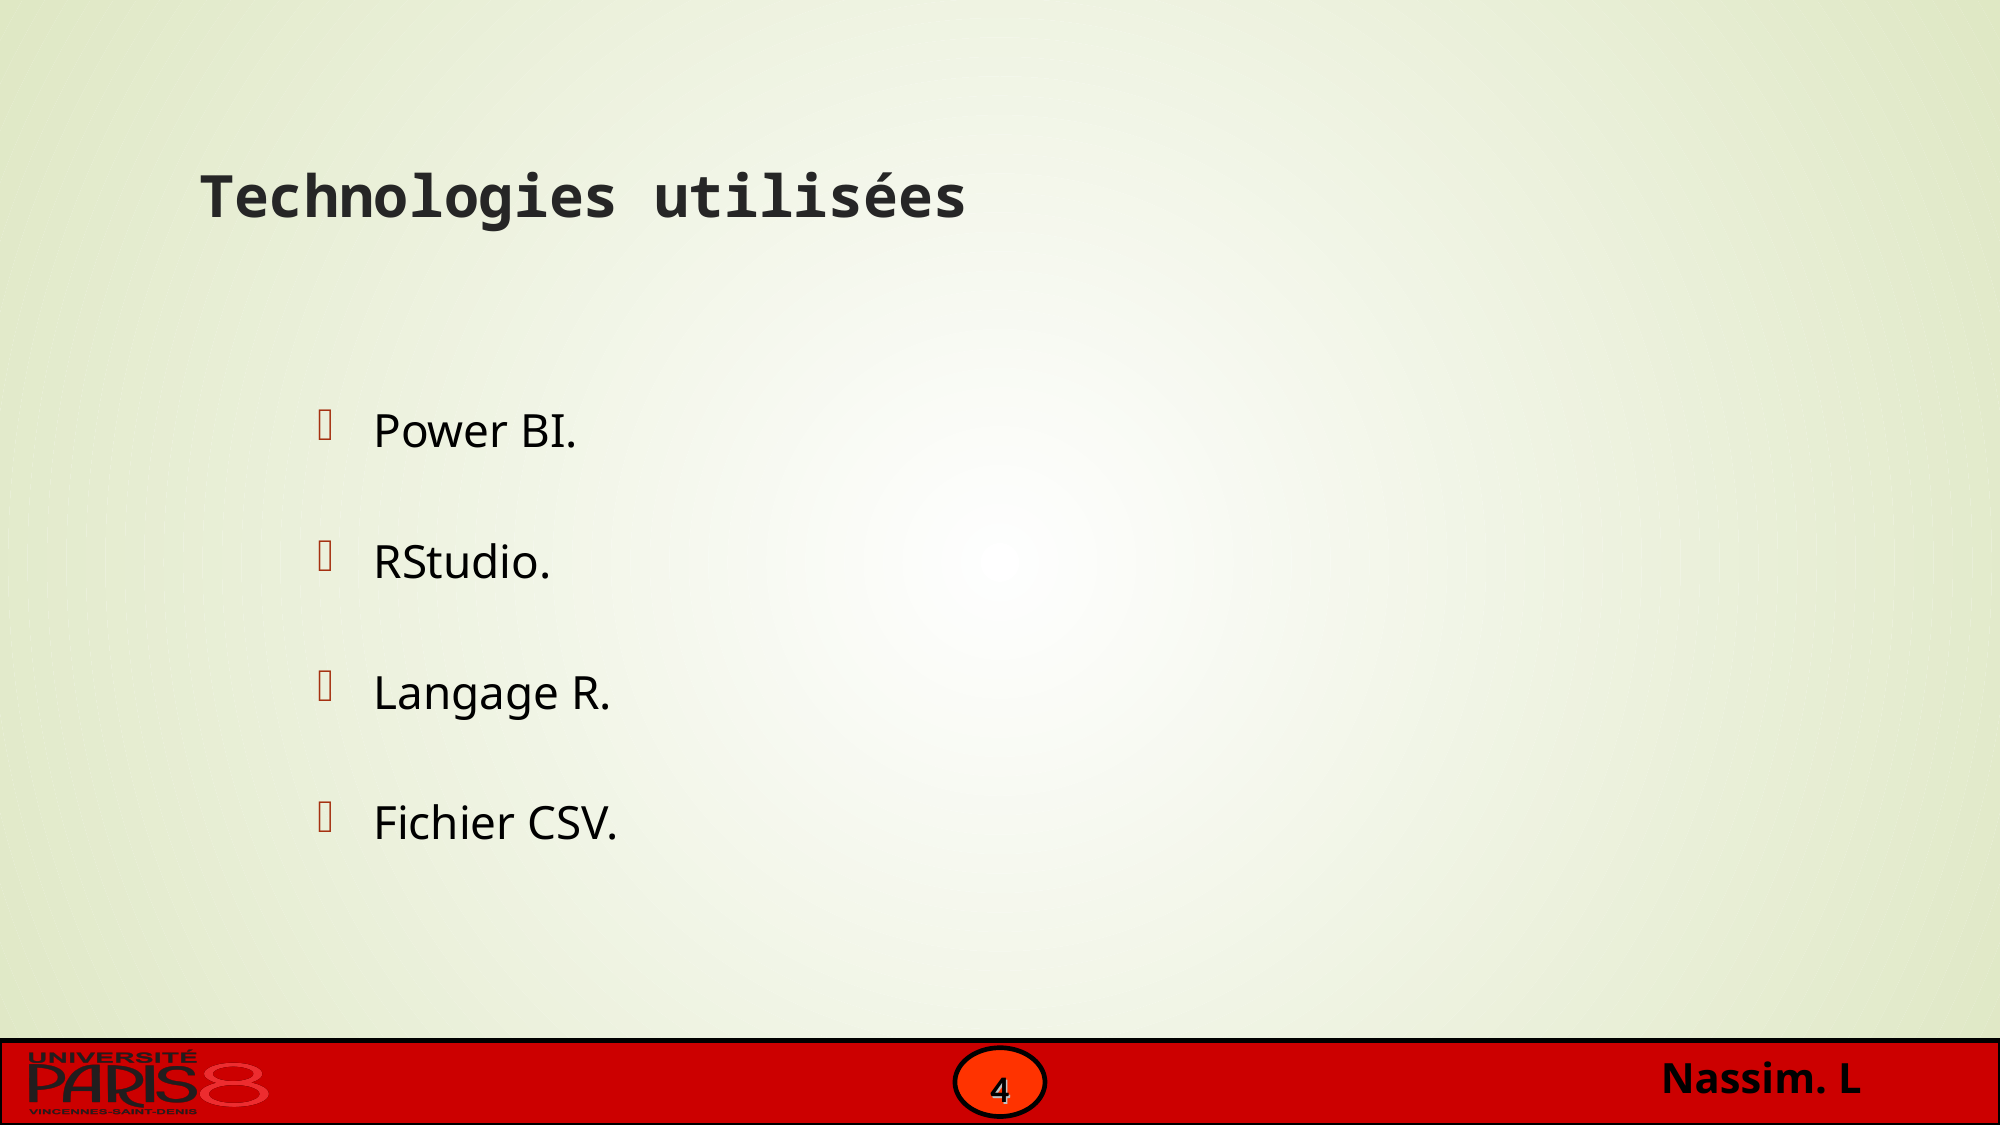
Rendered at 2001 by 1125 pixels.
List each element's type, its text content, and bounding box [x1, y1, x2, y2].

picture [26, 1048, 272, 1117]
text_box 4 [954, 1047, 1045, 1117]
list Power BI. RStudio. Langage R. Fichier CSV. [302, 339, 2000, 942]
text_box Nassim. L [1571, 1034, 2000, 1119]
text_box [0, 1041, 2000, 1125]
title Technologies utilisées [149, 151, 1612, 362]
